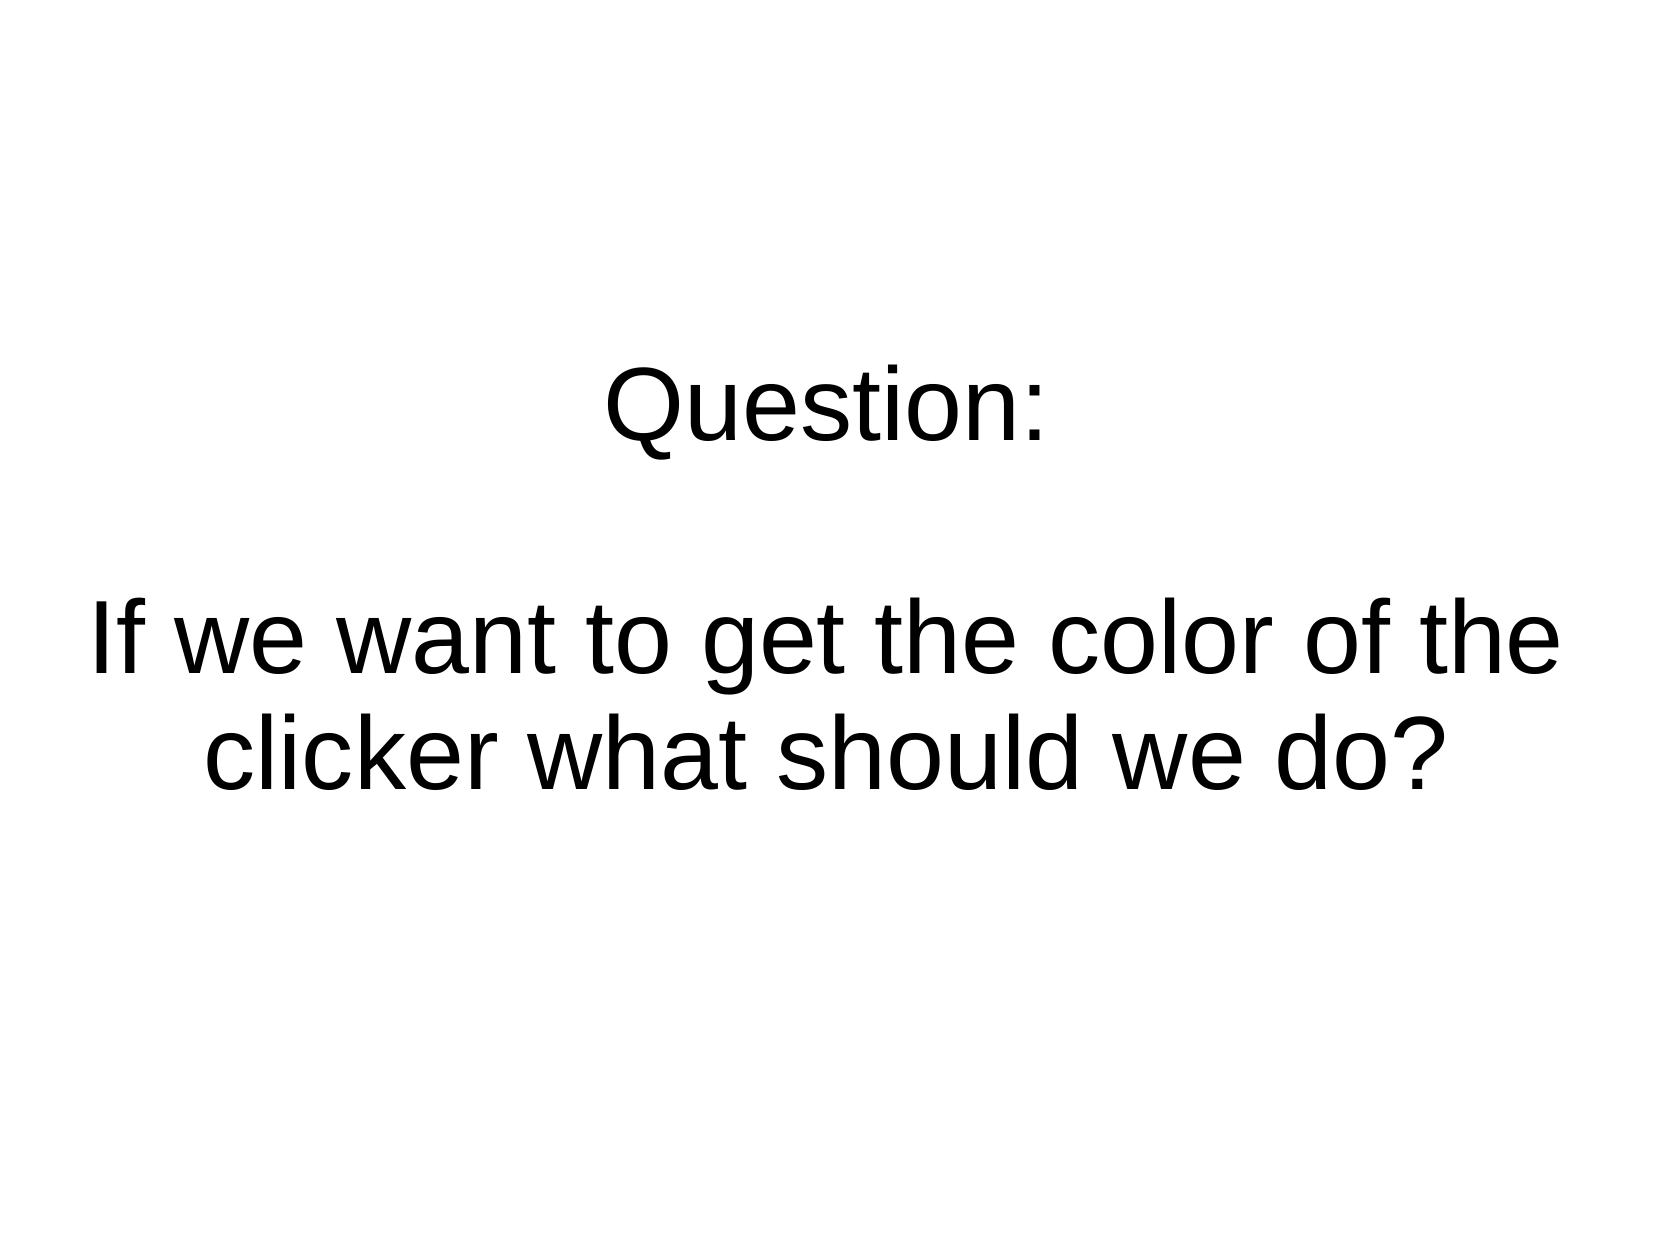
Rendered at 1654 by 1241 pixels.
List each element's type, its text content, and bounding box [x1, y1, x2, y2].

subtitle Question: If we want to get the color of the clicker what should we do? [82, 49, 1571, 1109]
